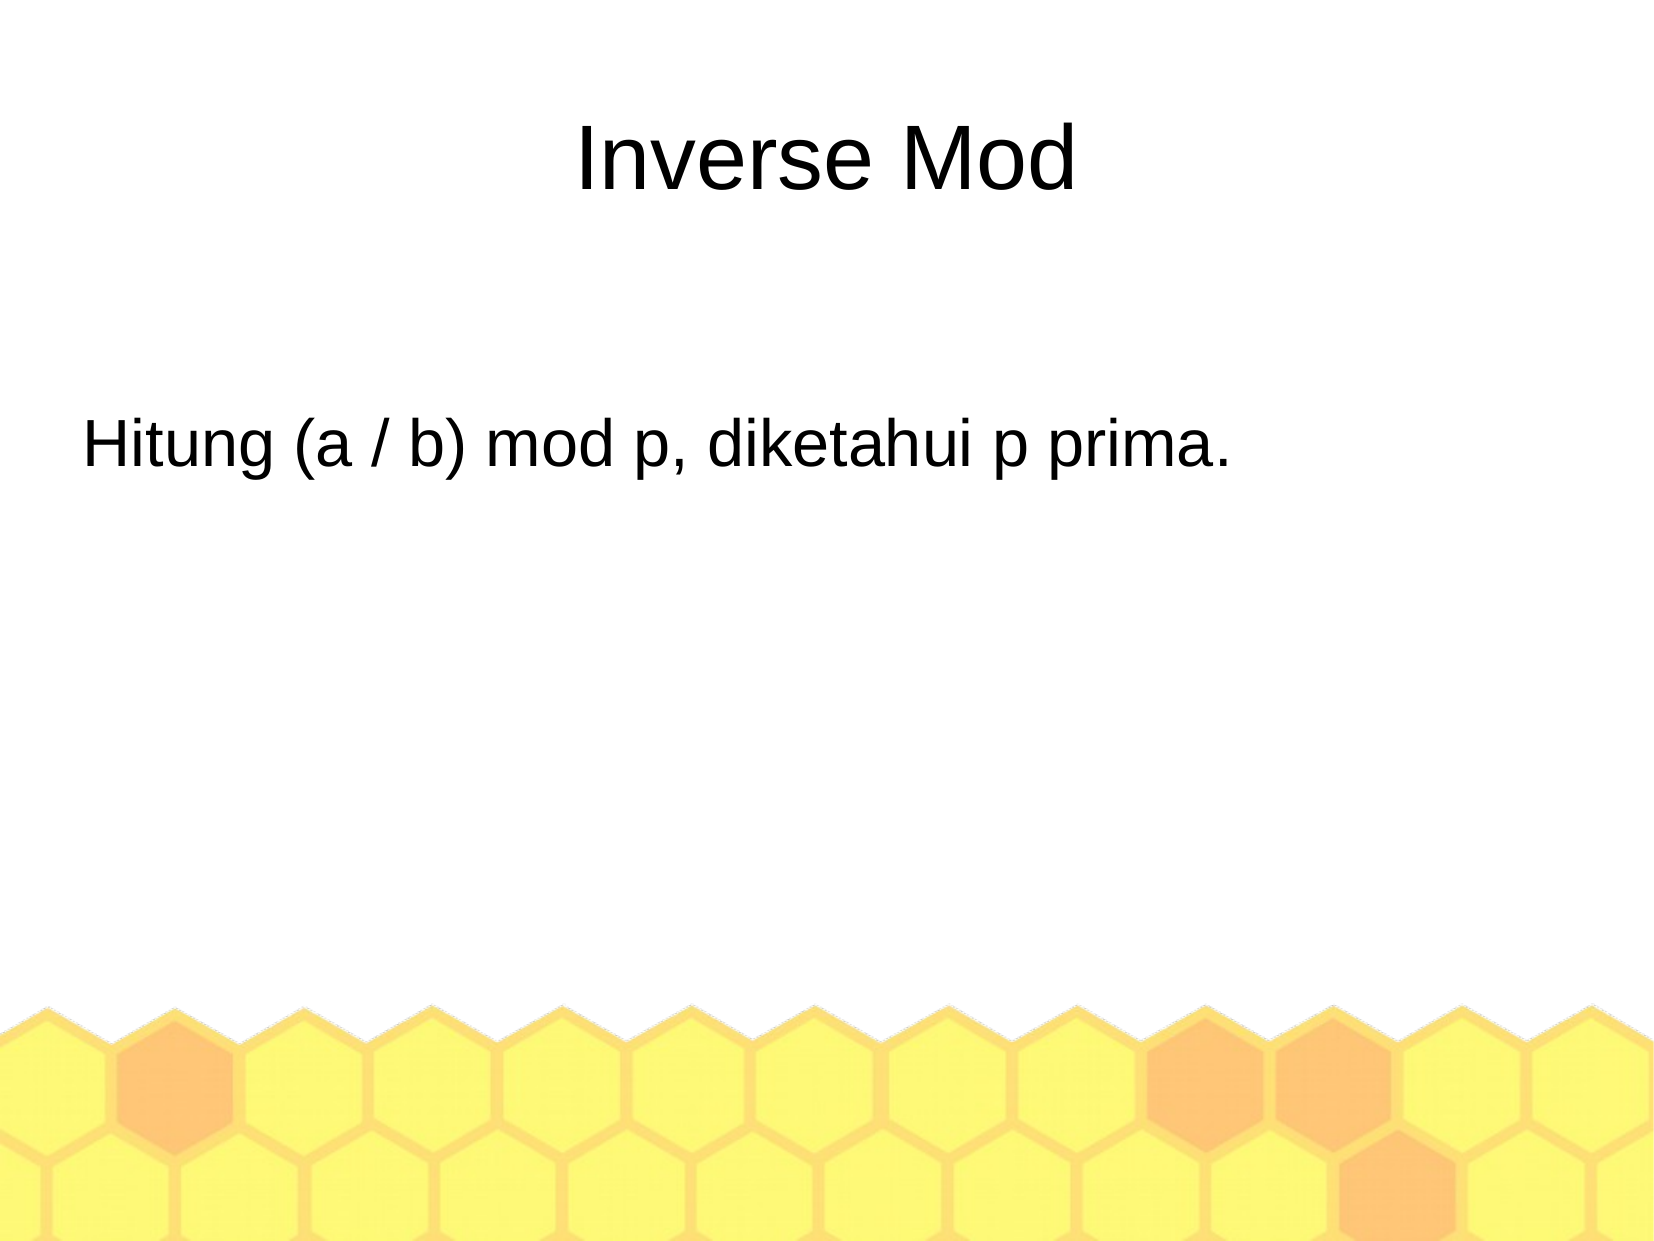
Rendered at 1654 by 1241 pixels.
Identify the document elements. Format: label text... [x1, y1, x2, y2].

title Inverse Mod [82, 49, 1571, 257]
list Hitung (a / b) mod p, diketahui p prima. [82, 290, 1571, 1010]
